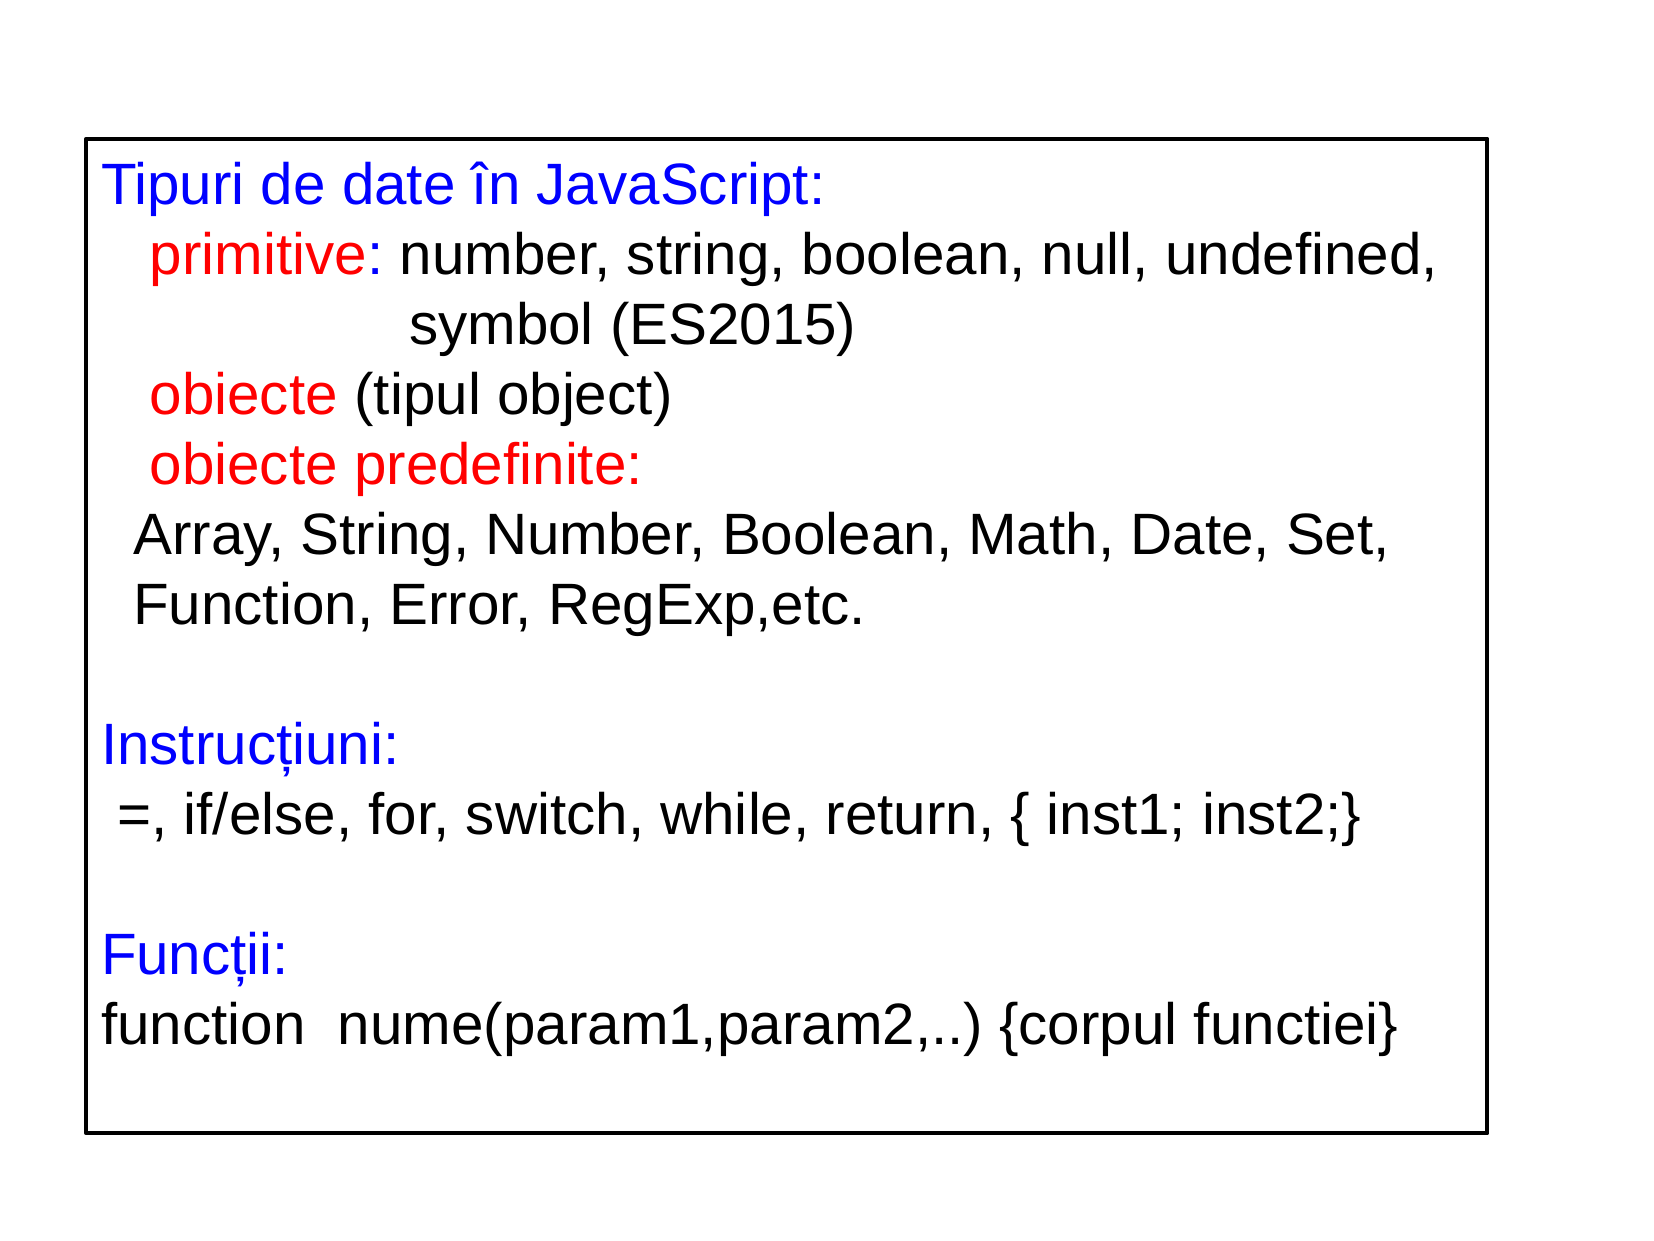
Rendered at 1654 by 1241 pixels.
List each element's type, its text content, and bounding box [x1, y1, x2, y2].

text_box Tipuri de date în JavaScript: primitive: number, string, boolean, null, undefined, symbol (ES2015) obiecte (tipul object) obiecte predefinite: Array, String, Number, Boolean, Math, Date, Set, Function, Error, RegExp,etc. Instrucțiuni: =, if/else, for, switch, while, return, { inst1; inst2;} Funcții: function nume(param1,param2,..) {corpul functiei} [86, 138, 1488, 1134]
